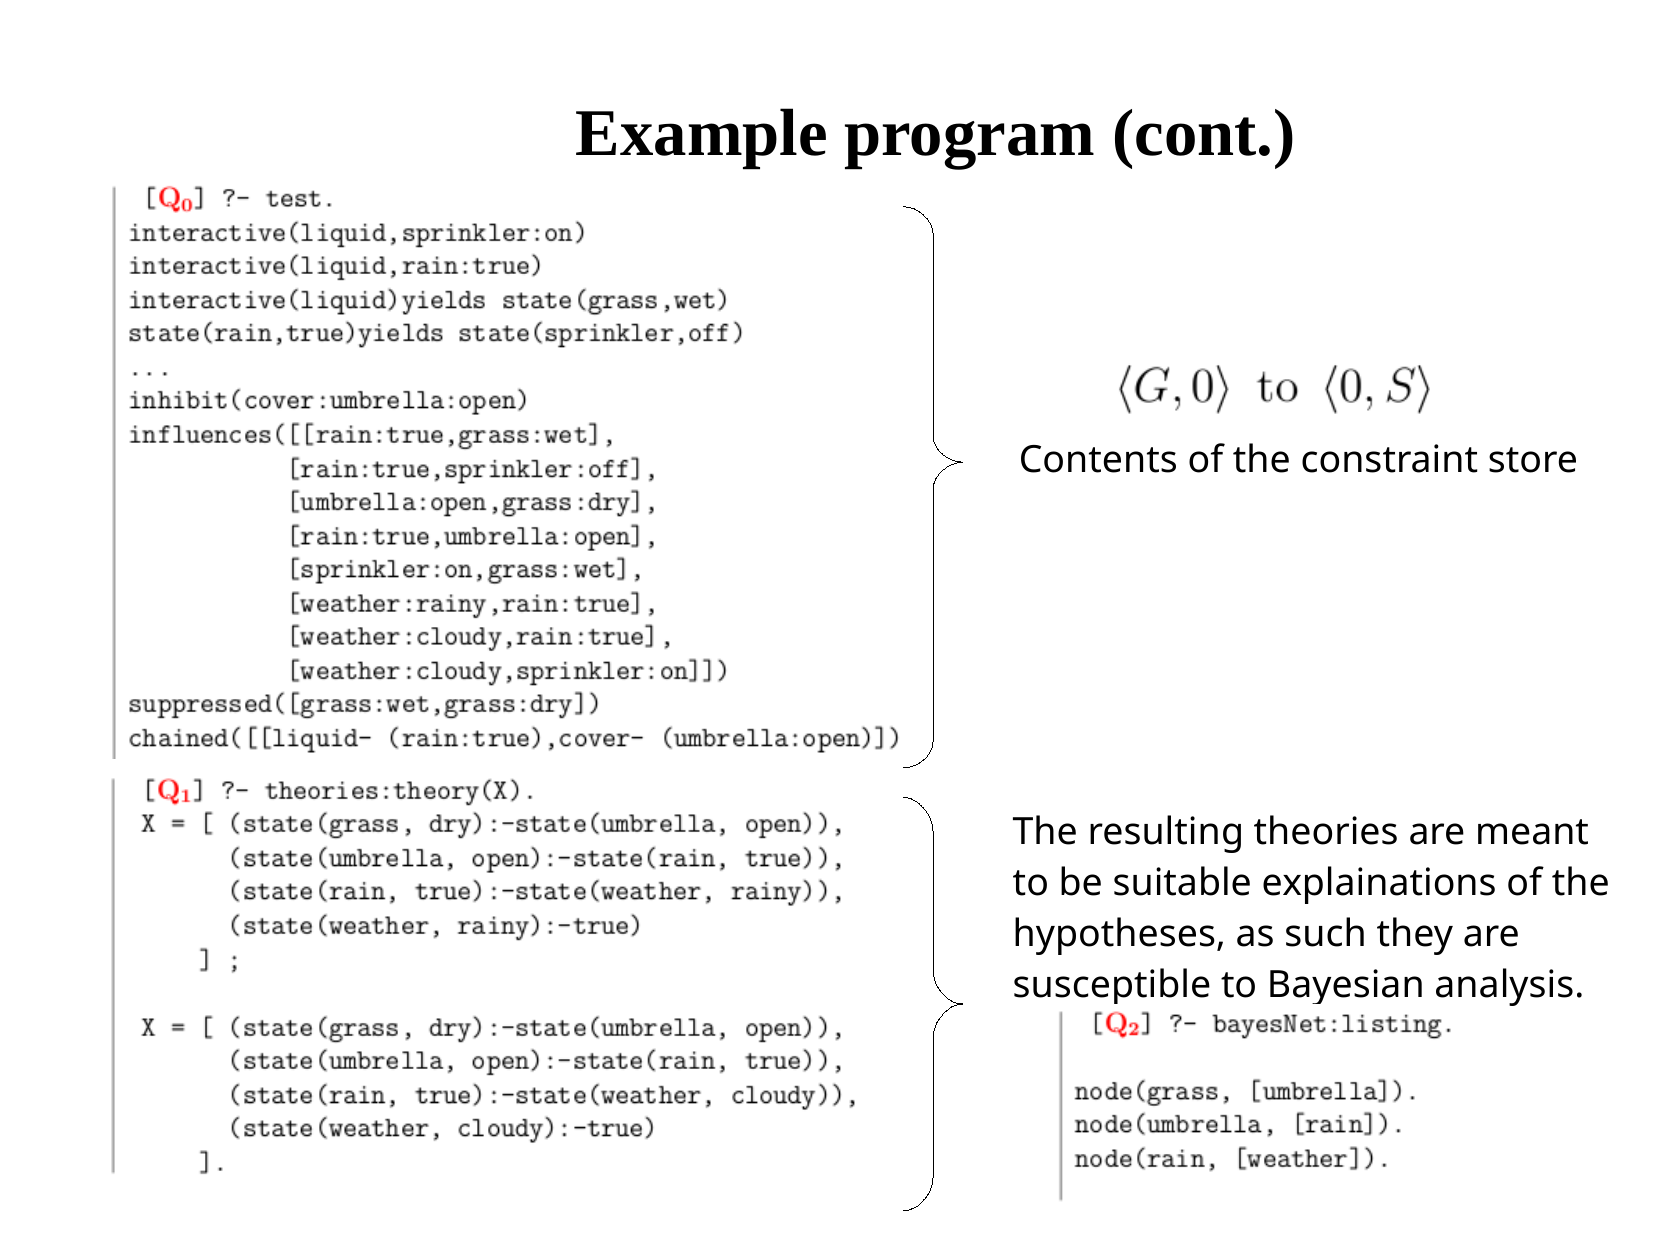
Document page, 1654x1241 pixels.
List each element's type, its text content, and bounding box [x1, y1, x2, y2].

text_box Contents of the constraint store [1003, 425, 1549, 531]
picture [1117, 354, 1436, 427]
text_box Example program (cont.) [561, 88, 1329, 178]
picture [1050, 1004, 1465, 1211]
picture [82, 763, 864, 1182]
text_box The resulting theories are meant to be suitable explainations of the hypotheses, as such they are susceptible to Bayesian analysis. [998, 797, 1582, 994]
picture [97, 177, 904, 759]
